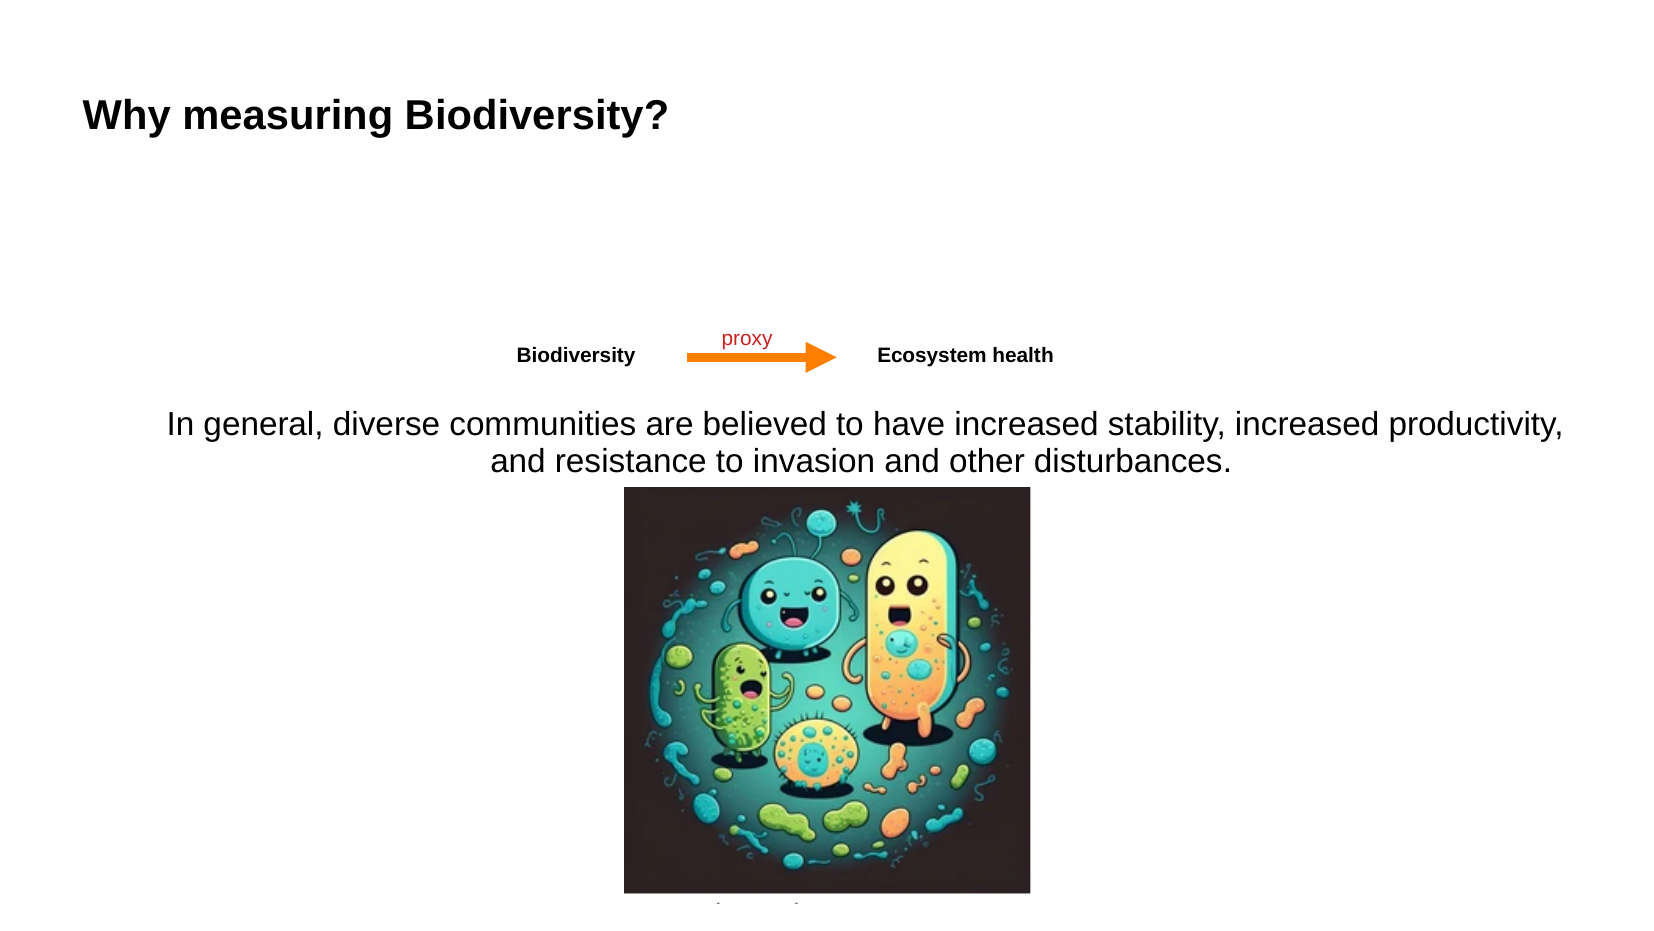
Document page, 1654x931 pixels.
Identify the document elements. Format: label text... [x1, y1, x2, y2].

title Why measuring Biodiversity? [82, 37, 1571, 193]
list In general, diverse communities are believed to have increased stability, increased productivity, and resistance to invasion and other disturbances. [86, 405, 1576, 526]
picture [624, 487, 1031, 904]
text_box Ecosystem health [862, 336, 1088, 399]
text_box Biodiversity [501, 336, 676, 399]
text_box proxy [706, 319, 788, 358]
